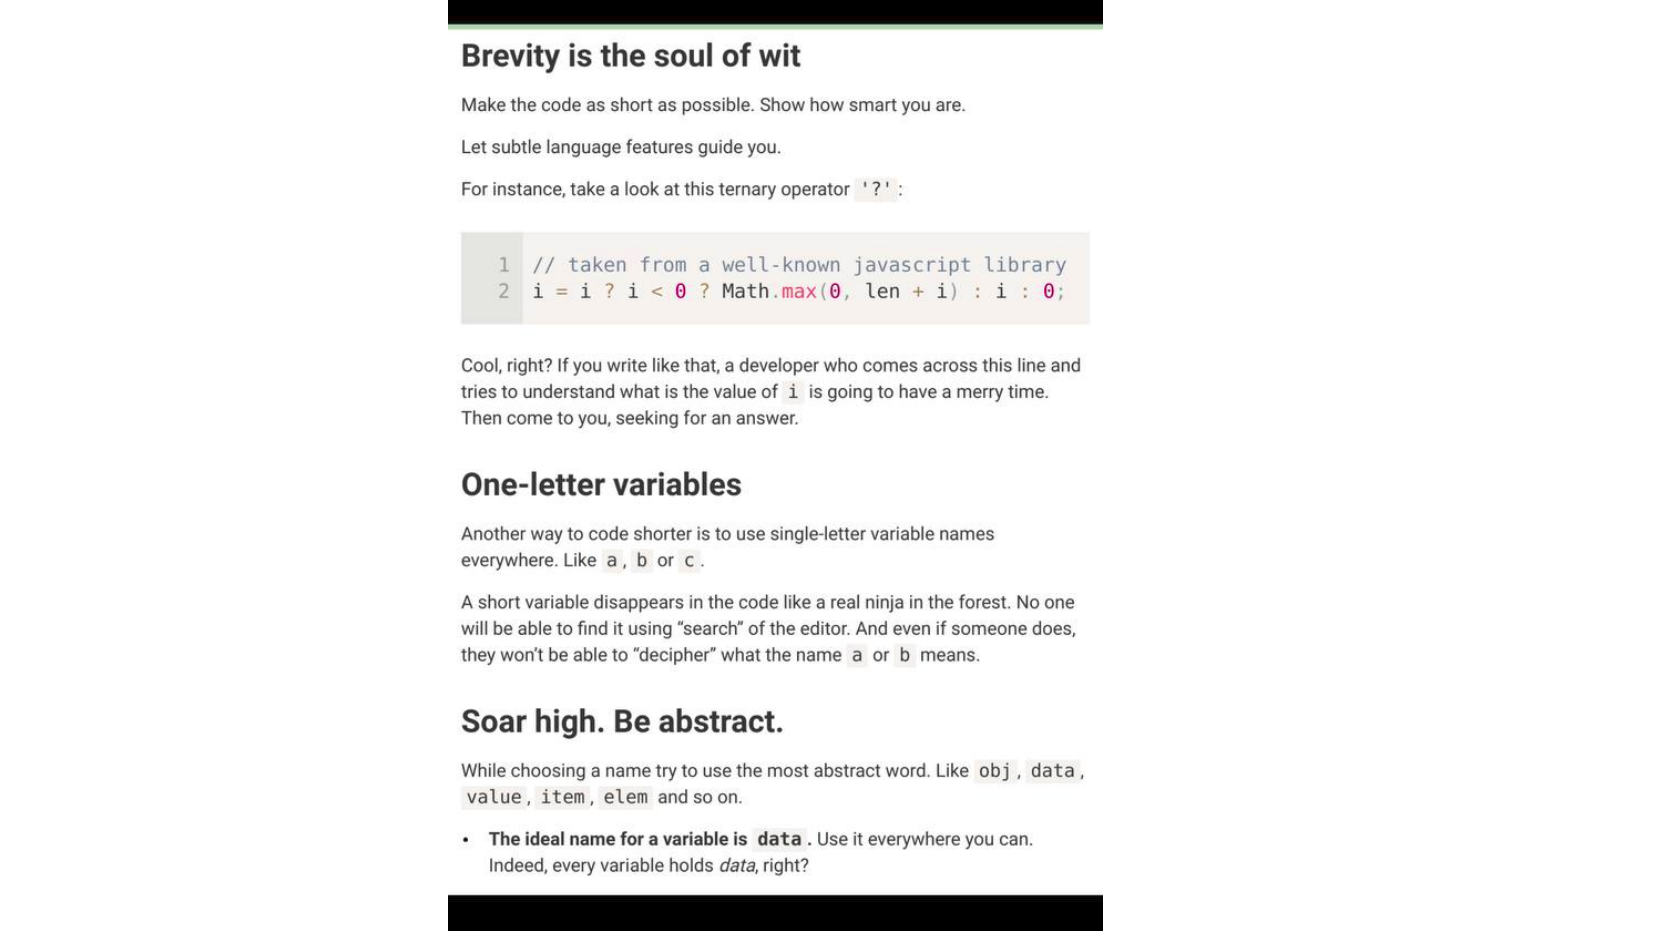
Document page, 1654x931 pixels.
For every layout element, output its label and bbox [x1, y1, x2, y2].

picture [448, 0, 1103, 931]
